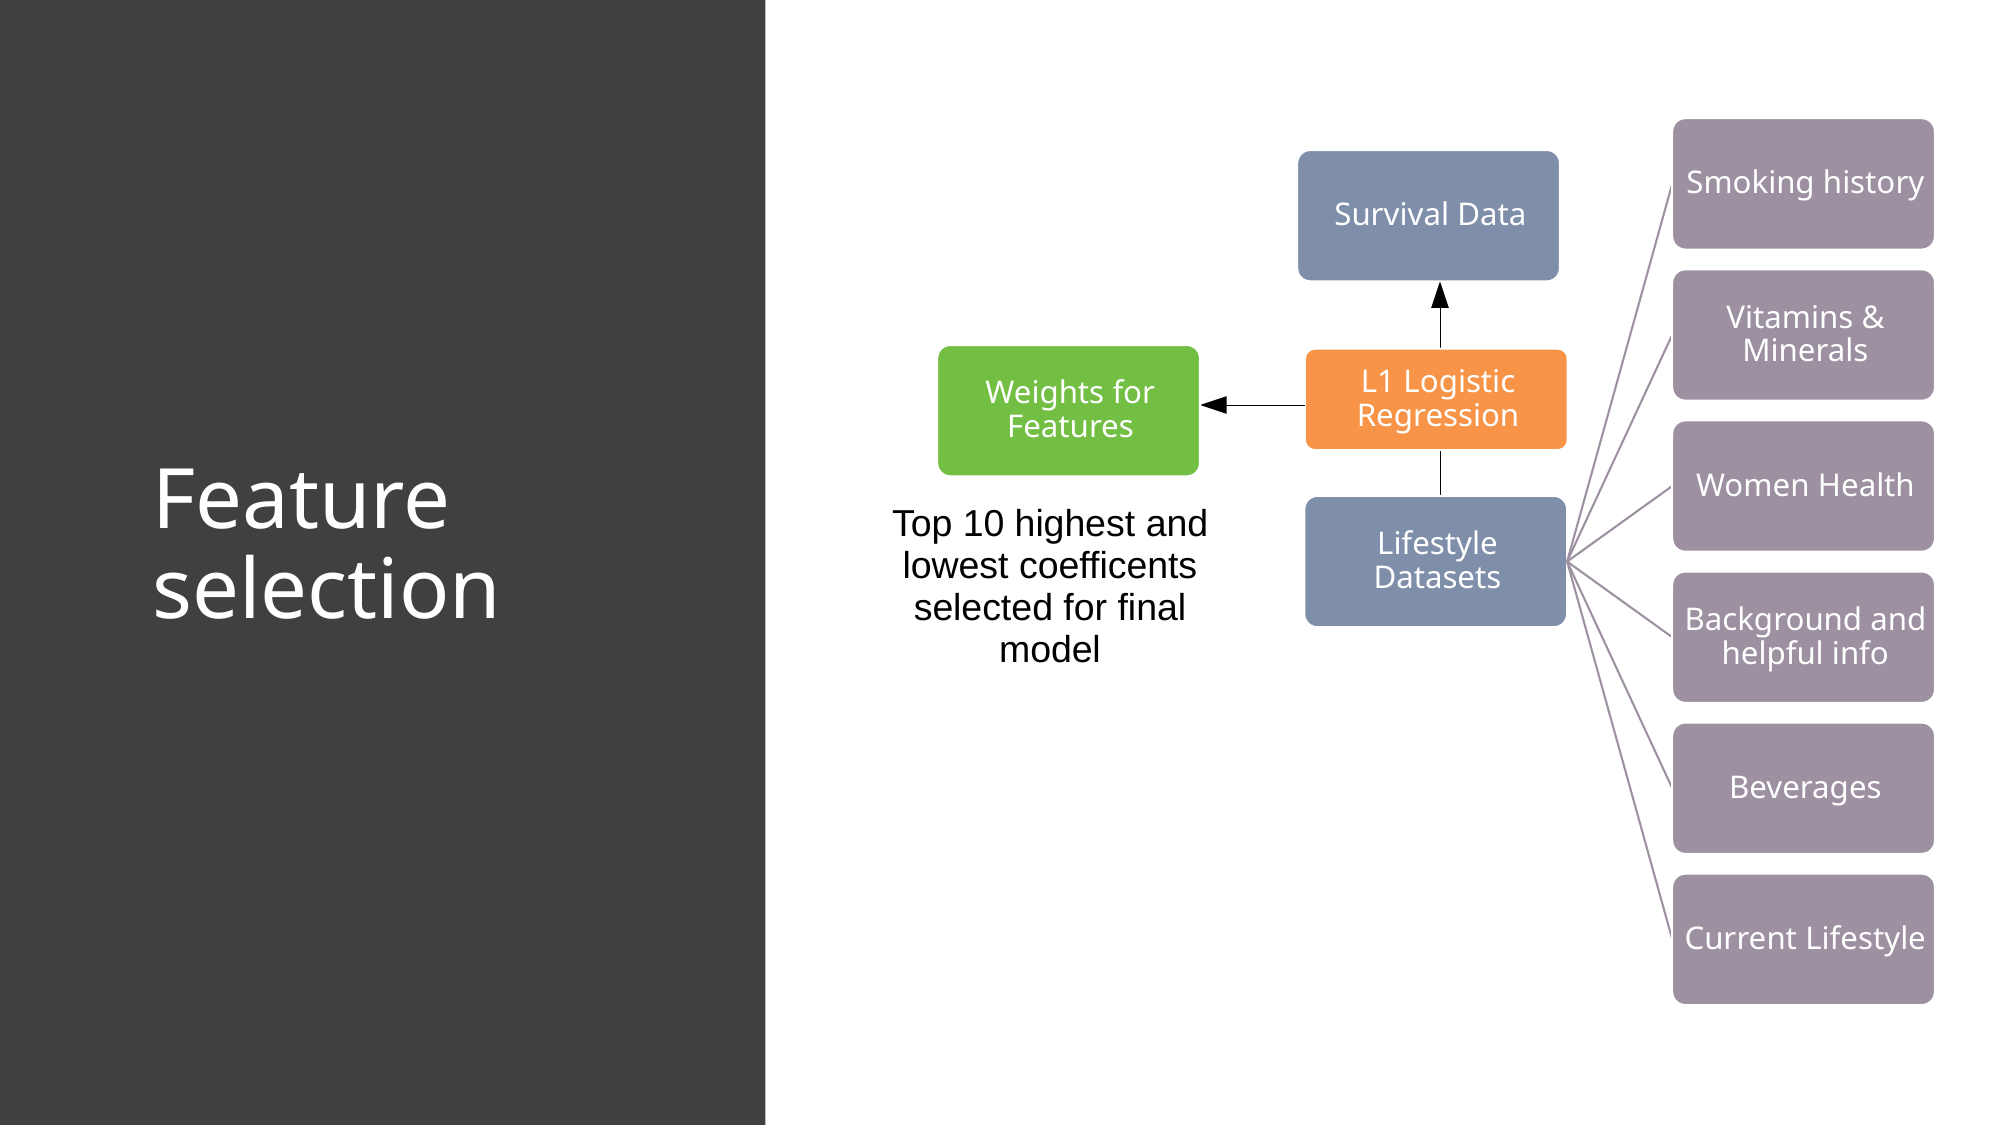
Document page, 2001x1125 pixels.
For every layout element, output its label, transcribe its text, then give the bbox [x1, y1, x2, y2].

text_box Background and helpful info [1672, 571, 1936, 703]
text_box Vitamins & Minerals [1672, 269, 1936, 401]
text_box Women Health [1672, 420, 1936, 552]
text_box Survival Data [1297, 149, 1561, 282]
text_box Top 10 highest and lowest coefficents selected for final model [855, 495, 1246, 678]
text_box L1 Logistic Regression [1304, 348, 1568, 451]
text_box Current Lifestyle [1672, 873, 1936, 1006]
text_box Beverages [1672, 722, 1936, 854]
title Feature selection [137, 102, 688, 991]
text_box [0, 0, 766, 1125]
text_box Smoking history [1672, 118, 1936, 250]
text_box Lifestyle Datasets [1304, 495, 1568, 628]
text_box Weights for Features [937, 345, 1201, 477]
